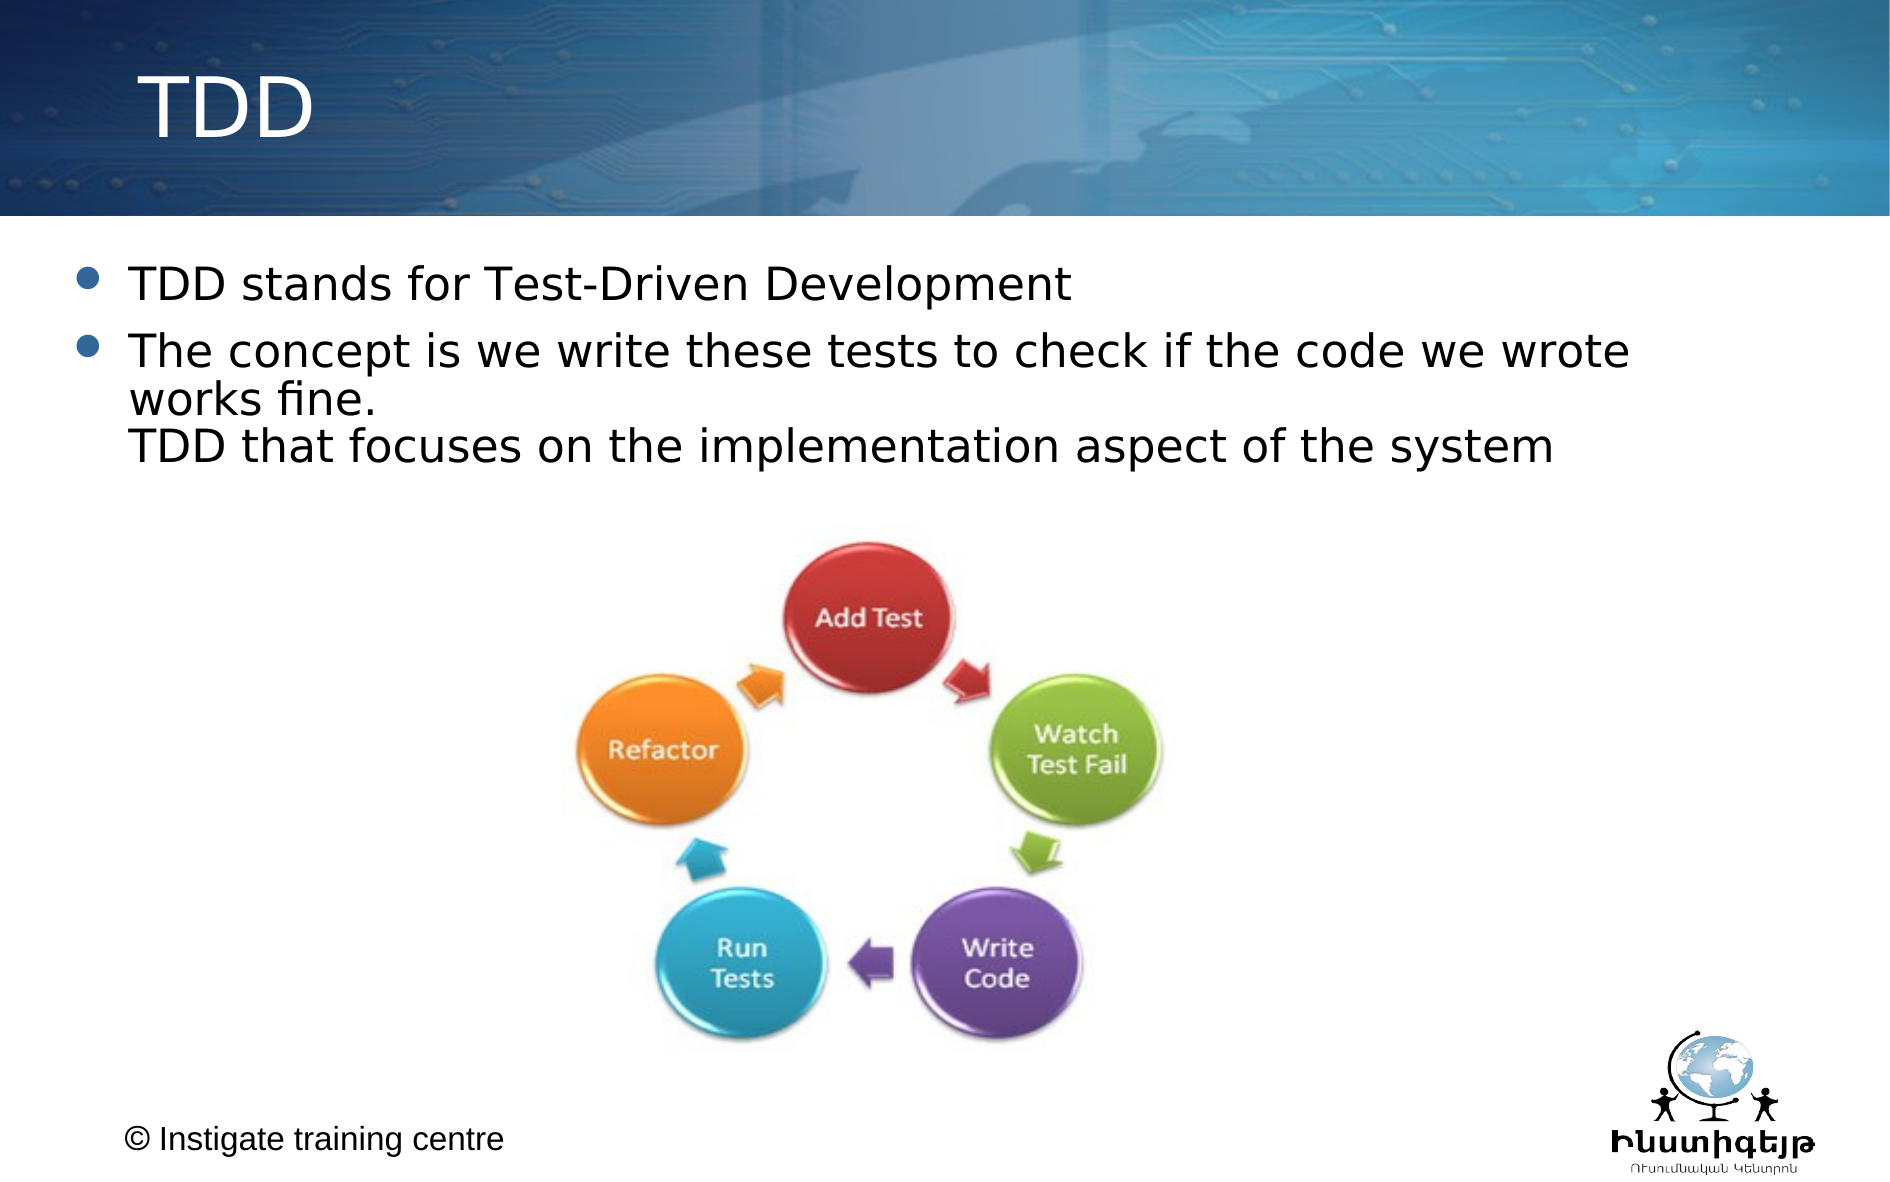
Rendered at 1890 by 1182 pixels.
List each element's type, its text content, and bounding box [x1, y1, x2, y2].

picture [562, 524, 1178, 1065]
text_box TDD [138, 82, 1801, 86]
picture [0, 0, 1890, 216]
list TDD stands for Test-Driven Development The concept is we write these tests to check if the code we wrote works fine. TDD that focuses on the implementation aspect of the system [73, 262, 1763, 289]
picture [1612, 1030, 1815, 1175]
